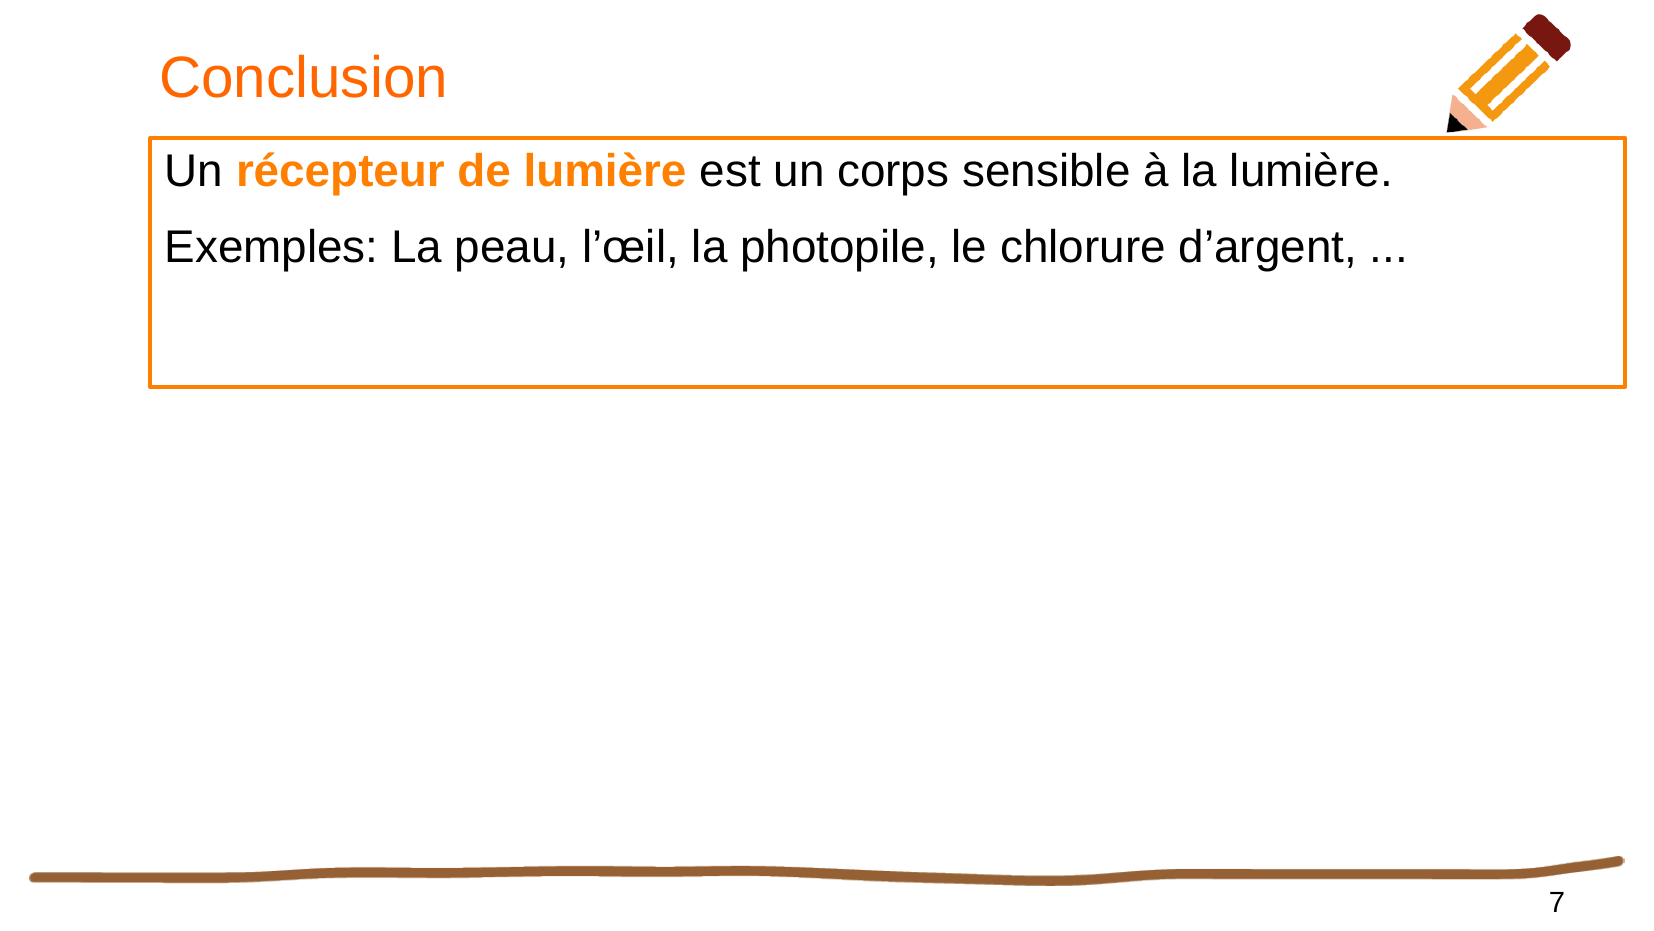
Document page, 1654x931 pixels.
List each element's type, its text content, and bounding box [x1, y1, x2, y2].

picture [29, 856, 1625, 886]
text_box Un récepteur de lumière est un corps sensible à la lumière. Exemples: La peau, l’œil, la photopile, le chlorure d’argent, ... [150, 138, 1626, 387]
picture [1446, 14, 1571, 133]
title Conclusion [88, 33, 1388, 121]
